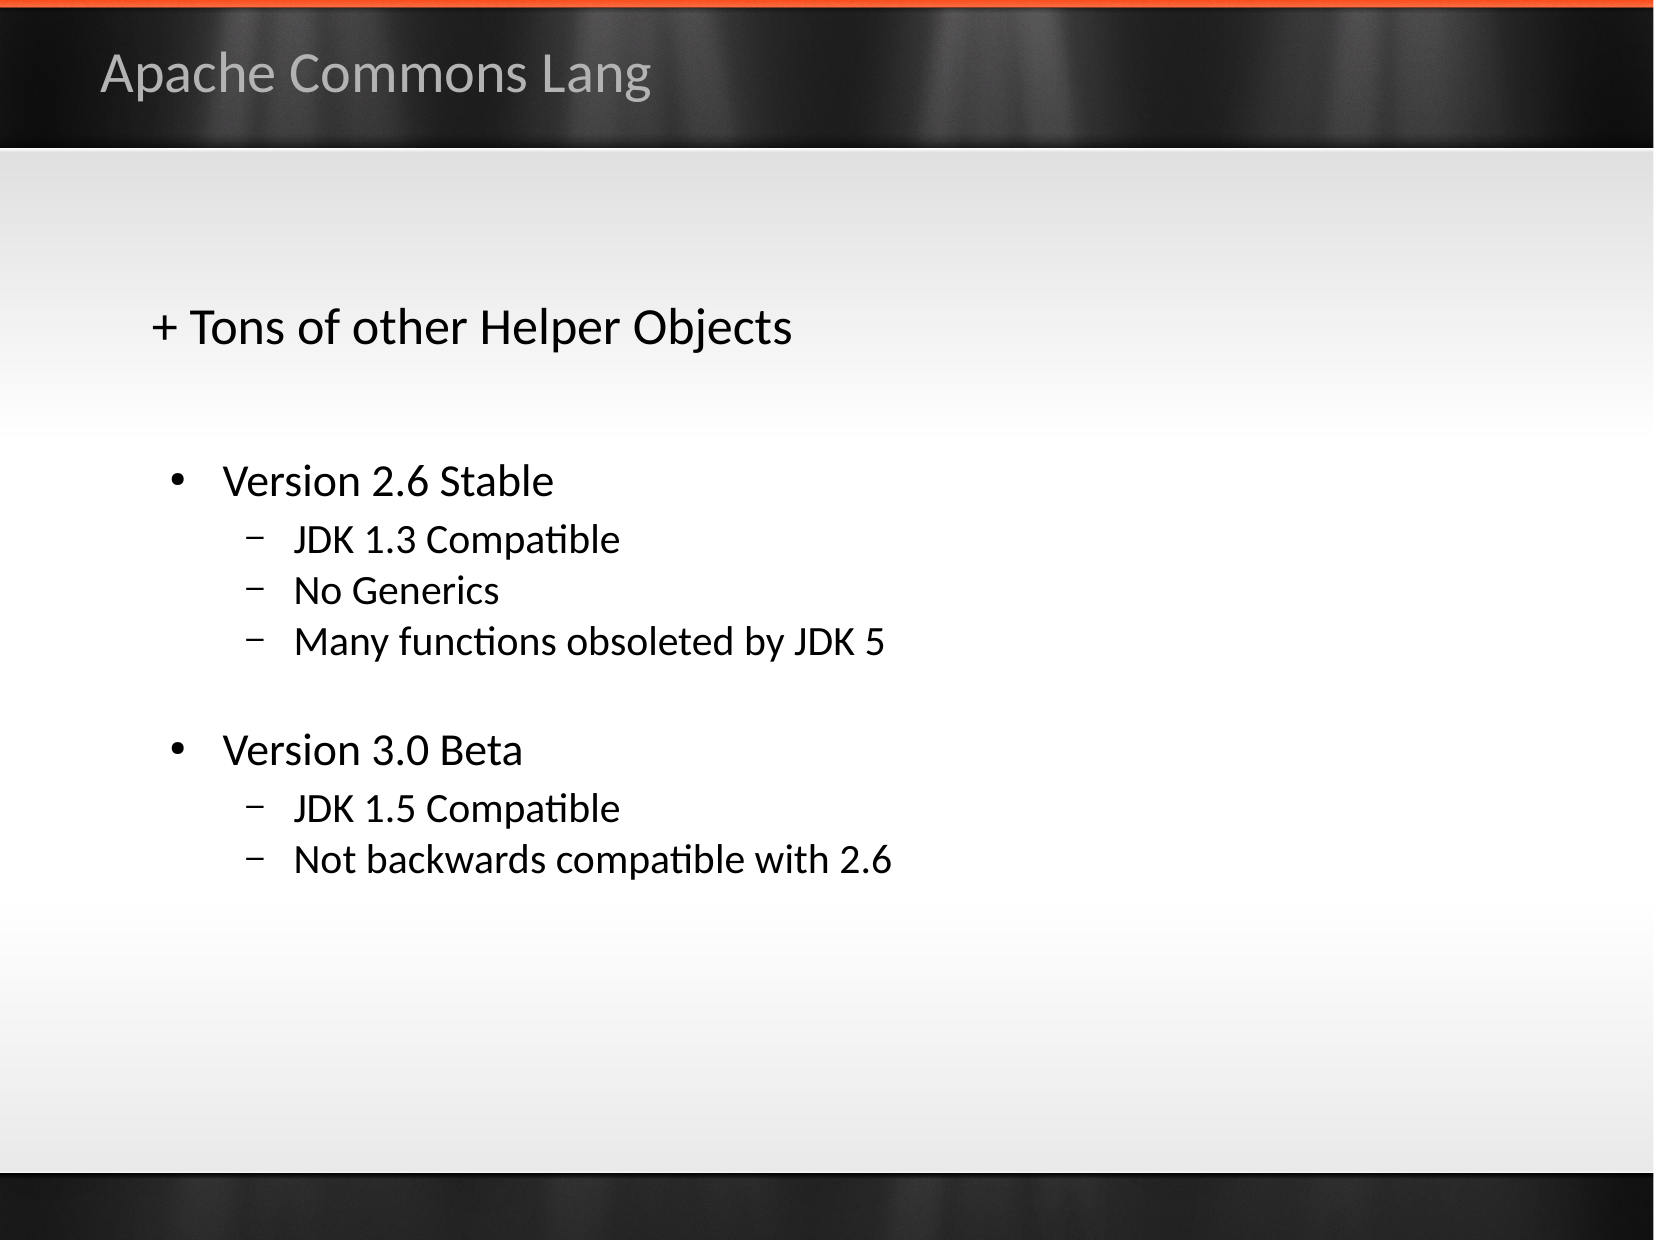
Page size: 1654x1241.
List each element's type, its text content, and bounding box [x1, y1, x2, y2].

list + Tons of other Helper Objects Version 2.6 Stable JDK 1.3 Compatible No Generics Many functions obsoleted by JDK 5 Version 3.0 Beta JDK 1.5 Compatible Not backwards compatible with 2.6 [80, 305, 1570, 1125]
title Apache Commons Lang [100, 6, 1589, 151]
picture [0, 0, 1654, 1240]
